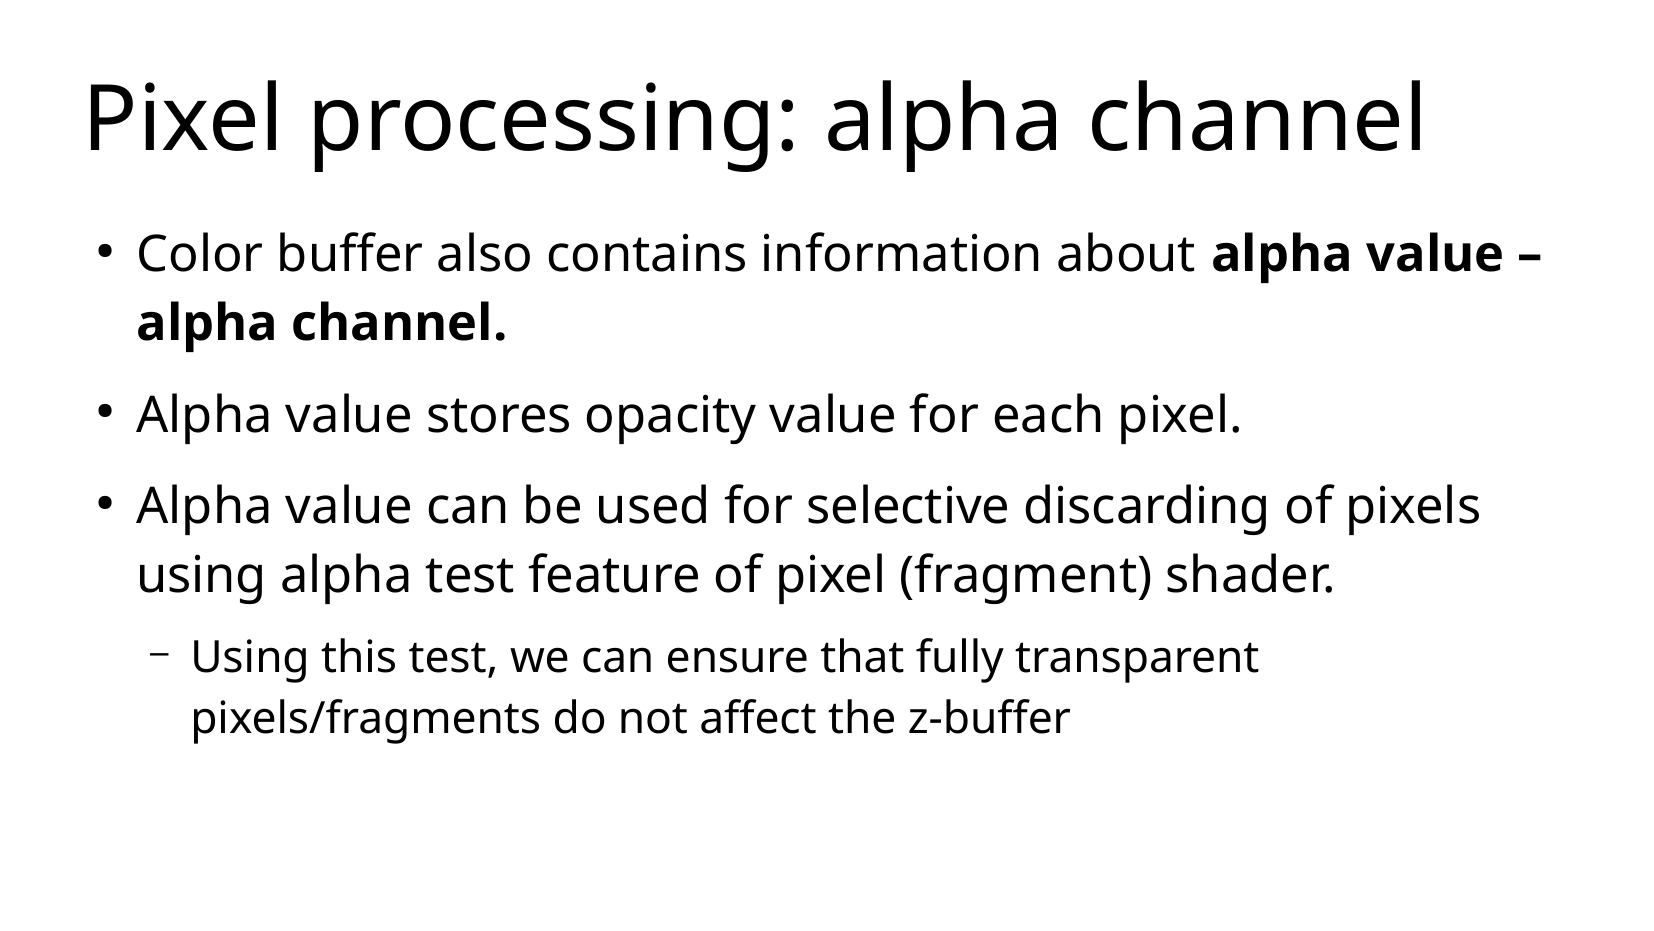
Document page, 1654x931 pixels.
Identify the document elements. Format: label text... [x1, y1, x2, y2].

title Pixel processing: alpha channel [82, 37, 1571, 193]
list Color buffer also contains information about alpha value – alpha channel. Alpha value stores opacity value for each pixel. Alpha value can be used for selective discarding of pixels using alpha test feature of pixel (fragment) shader. Using this test, we can ensure that fully transparent pixels/fragments do not affect the z-buffer [82, 217, 1571, 758]
